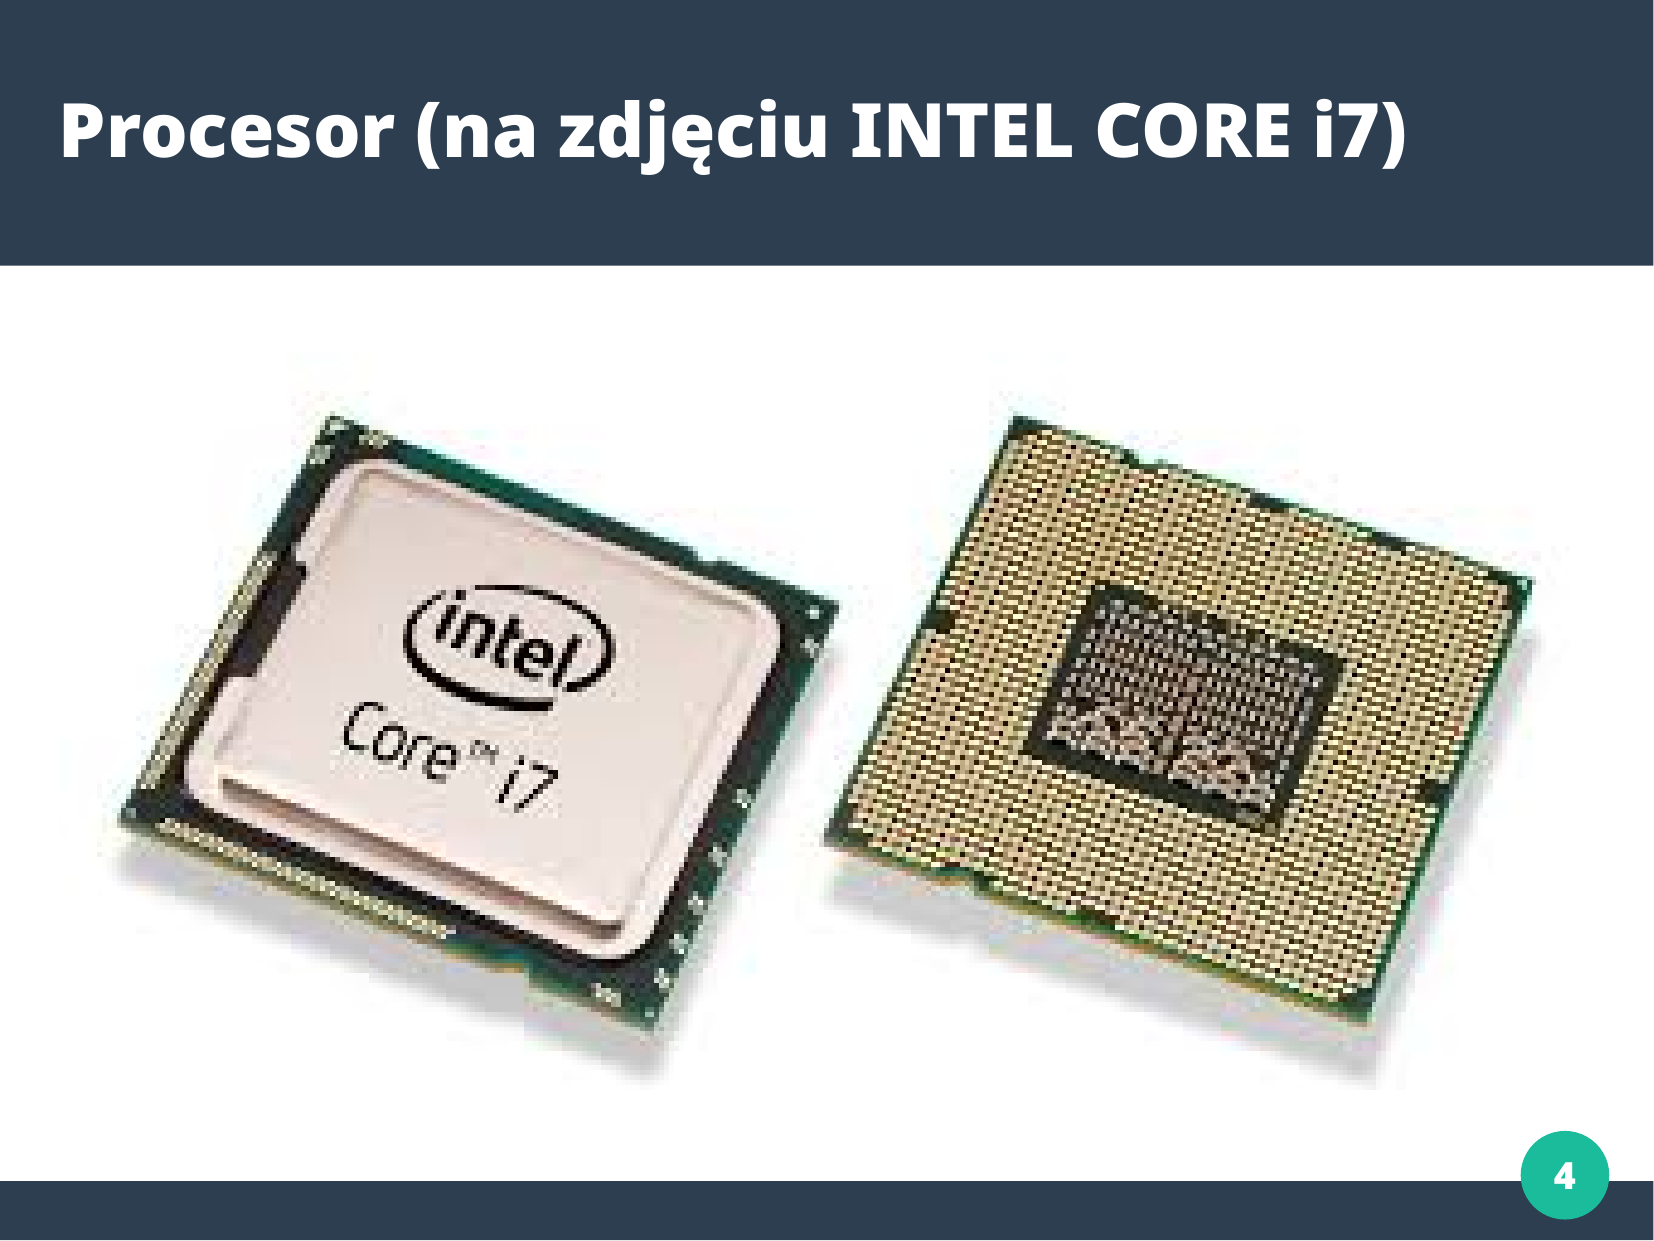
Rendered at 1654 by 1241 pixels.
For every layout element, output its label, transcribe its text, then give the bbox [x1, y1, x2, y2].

title Procesor (na zdjęciu INTEL CORE i7) [59, 49, 1595, 207]
picture [59, 353, 1595, 1124]
